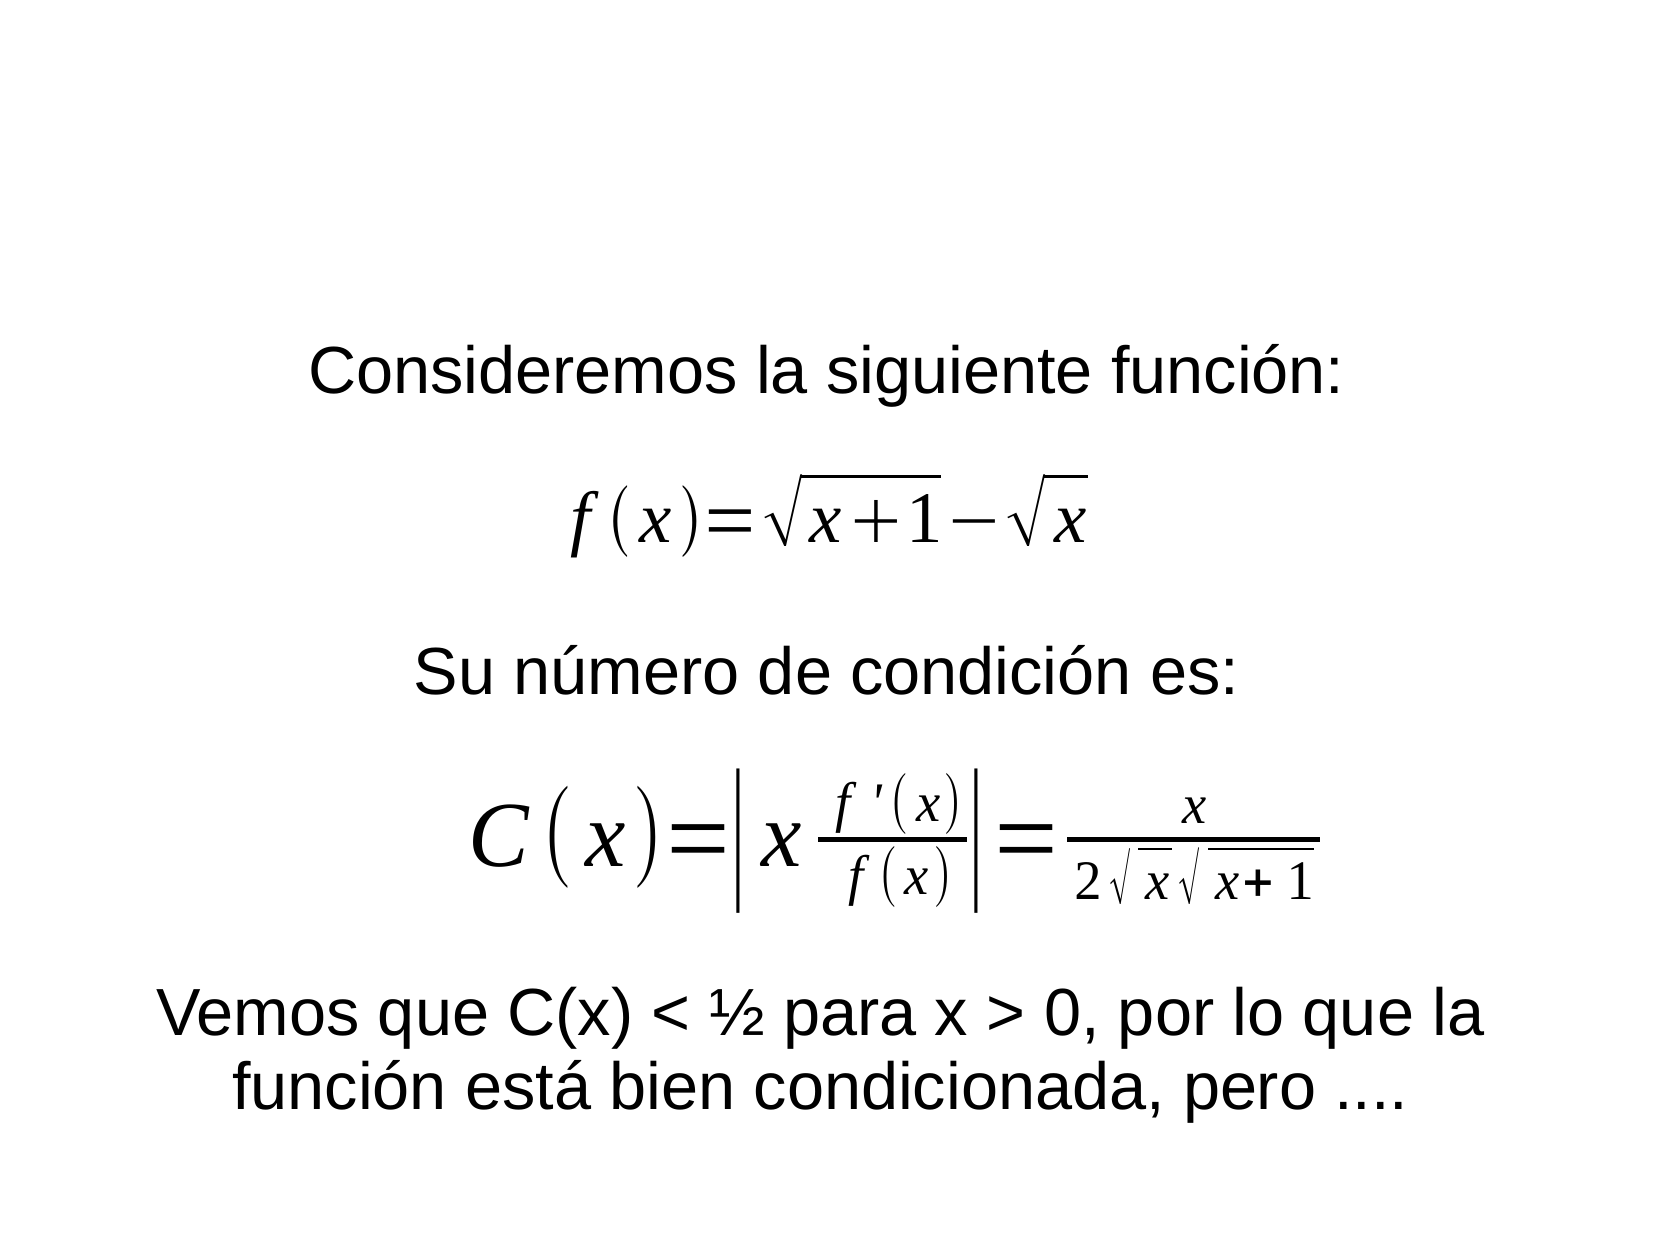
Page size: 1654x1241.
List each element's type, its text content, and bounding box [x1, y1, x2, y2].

chart [560, 471, 1093, 562]
chart [462, 763, 1329, 916]
text_box Su número de condición es: [82, 598, 1571, 745]
subtitle Consideremos la siguiente función: [82, 297, 1571, 443]
text_box Vemos que C(x) < ½ para x > 0, por lo que la función está bien condicionada, pero .... [76, 974, 1565, 1124]
